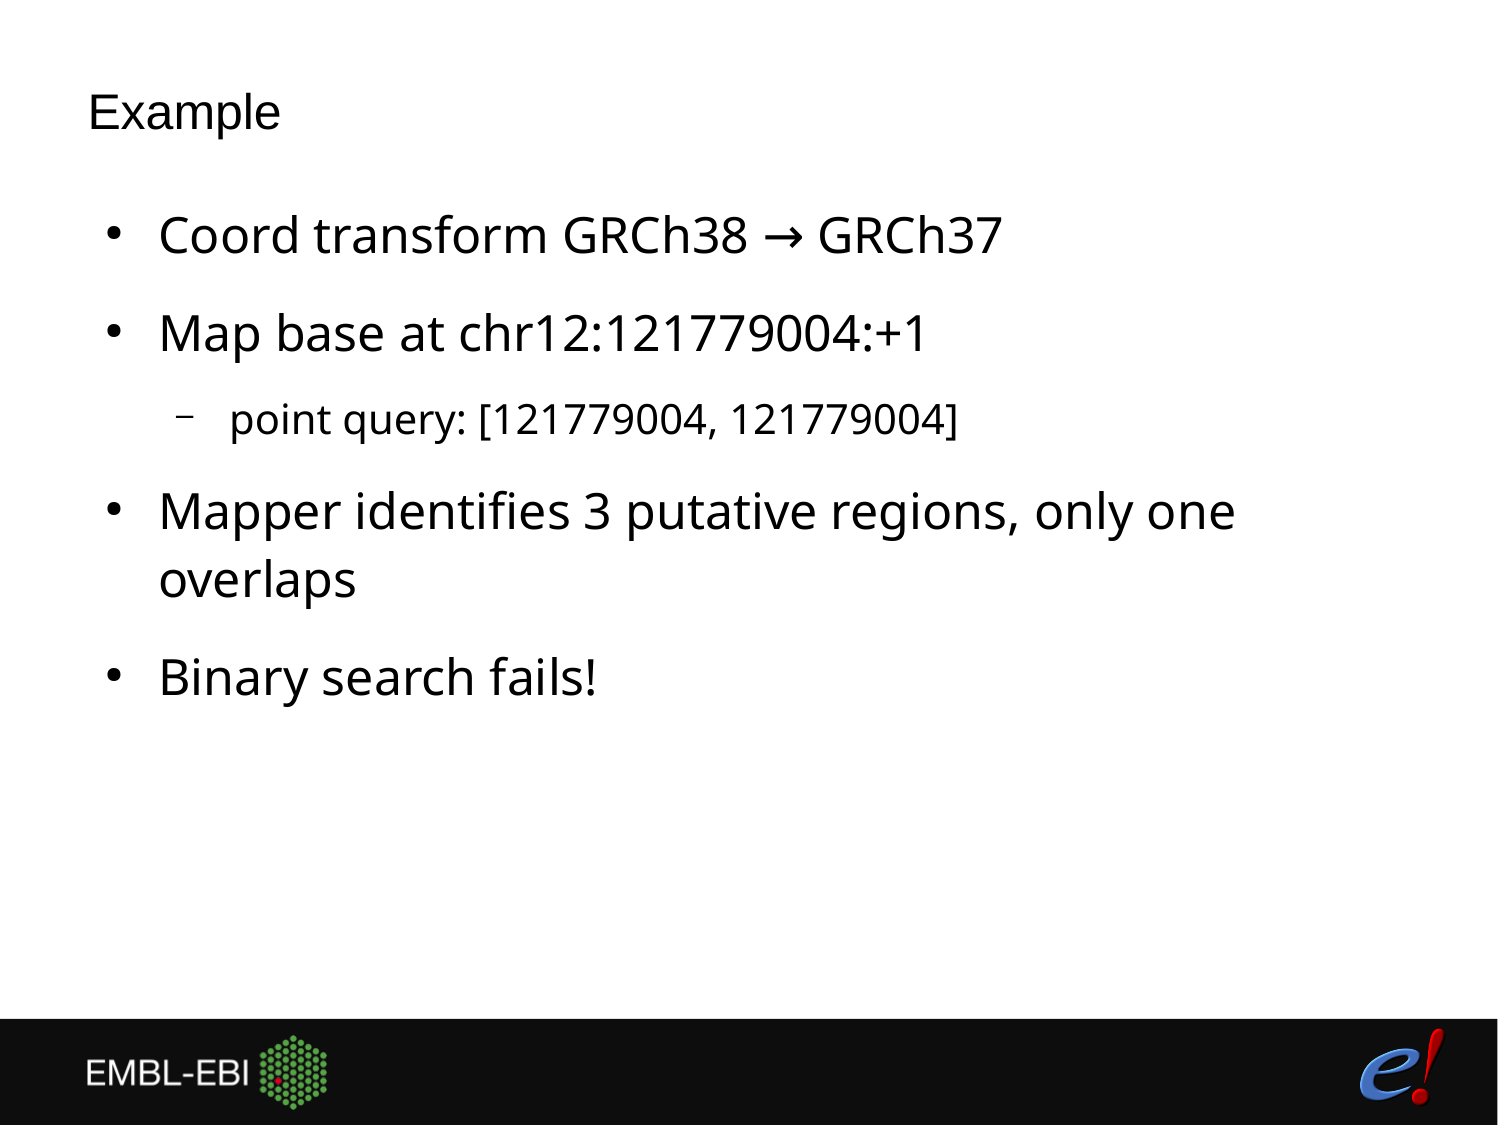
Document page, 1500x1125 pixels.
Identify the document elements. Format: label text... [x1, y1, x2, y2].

title Example [87, 50, 1425, 175]
picture [1357, 1026, 1448, 1112]
picture [87, 1035, 327, 1110]
list Coord transform GRCh38 → GRCh37 Map base at chr12:121779004:+1 point query: [121779004, 121779004] Mapper identifies 3 putative regions, only one overlaps Binary search fails! [87, 200, 1425, 914]
